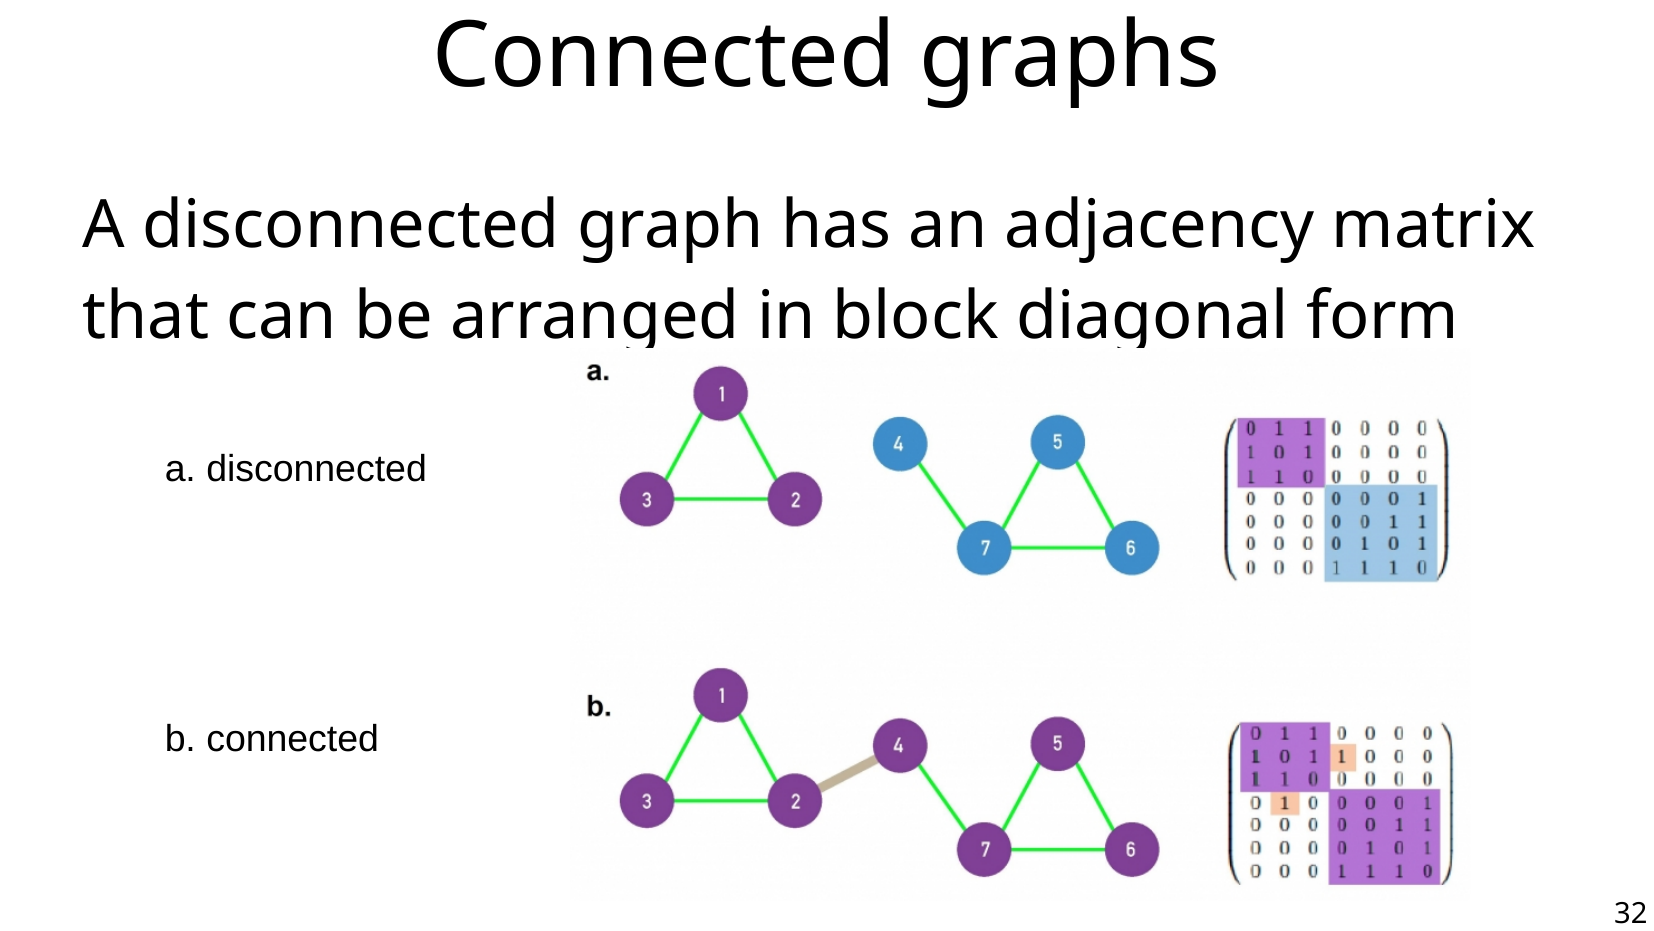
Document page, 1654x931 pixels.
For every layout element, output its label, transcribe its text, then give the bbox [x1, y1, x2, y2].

picture [570, 348, 1471, 901]
list A disconnected graph has an adjacency matrix that can be arranged in block diagonal form [82, 176, 1571, 374]
text_box b. connected [150, 709, 481, 796]
text_box a. disconnected [150, 439, 481, 526]
title Connected graphs [82, 1, 1571, 176]
